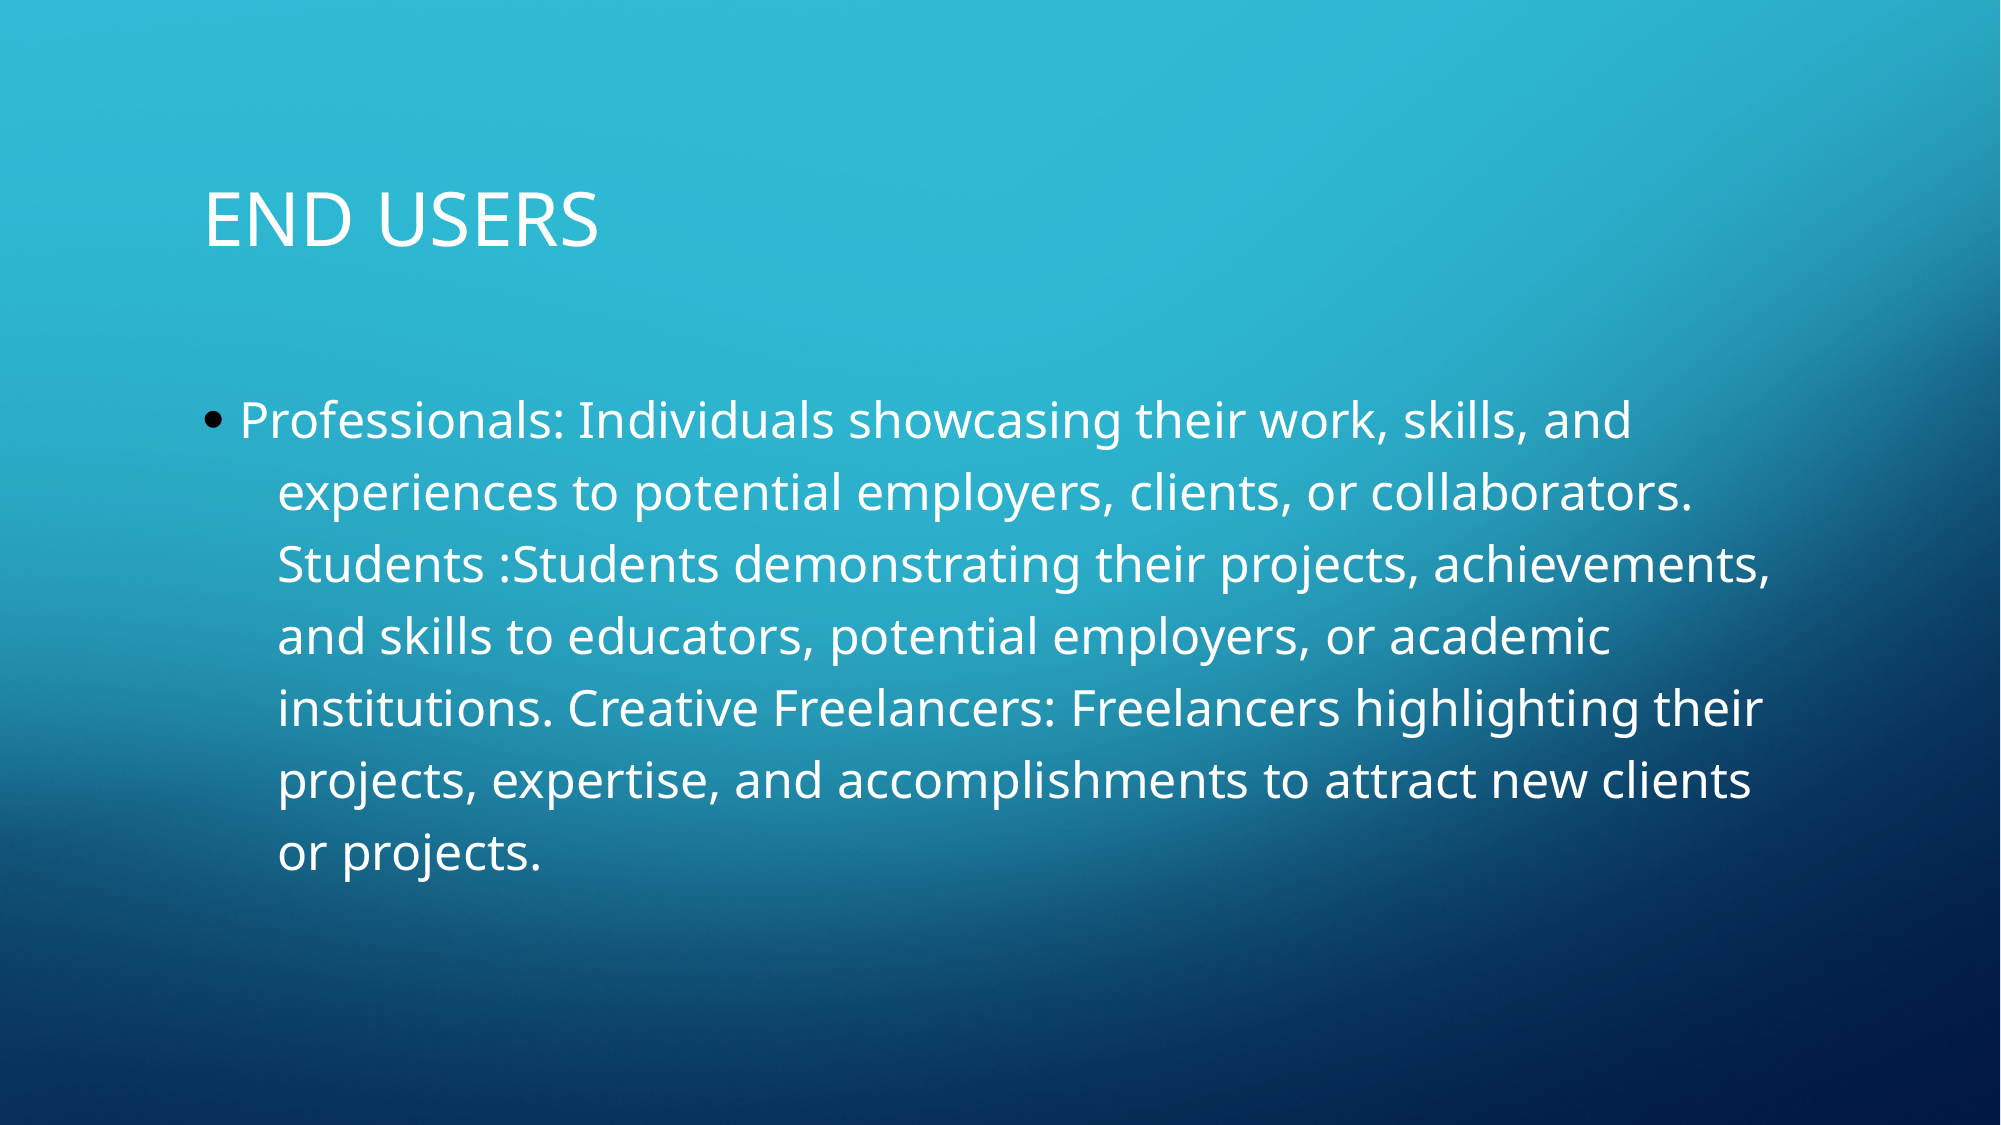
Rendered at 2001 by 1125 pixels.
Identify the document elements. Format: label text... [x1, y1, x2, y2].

list Professionals: Individuals showcasing their work, skills, and experiences to potential employers, clients, or collaborators. Students :Students demonstrating their projects, achievements, and skills to educators, potential employers, or academic institutions. Creative Freelancers: Freelancers highlighting their projects, expertise, and accomplishments to attract new clients or projects. [187, 369, 1813, 951]
title End users [187, 101, 1813, 344]
